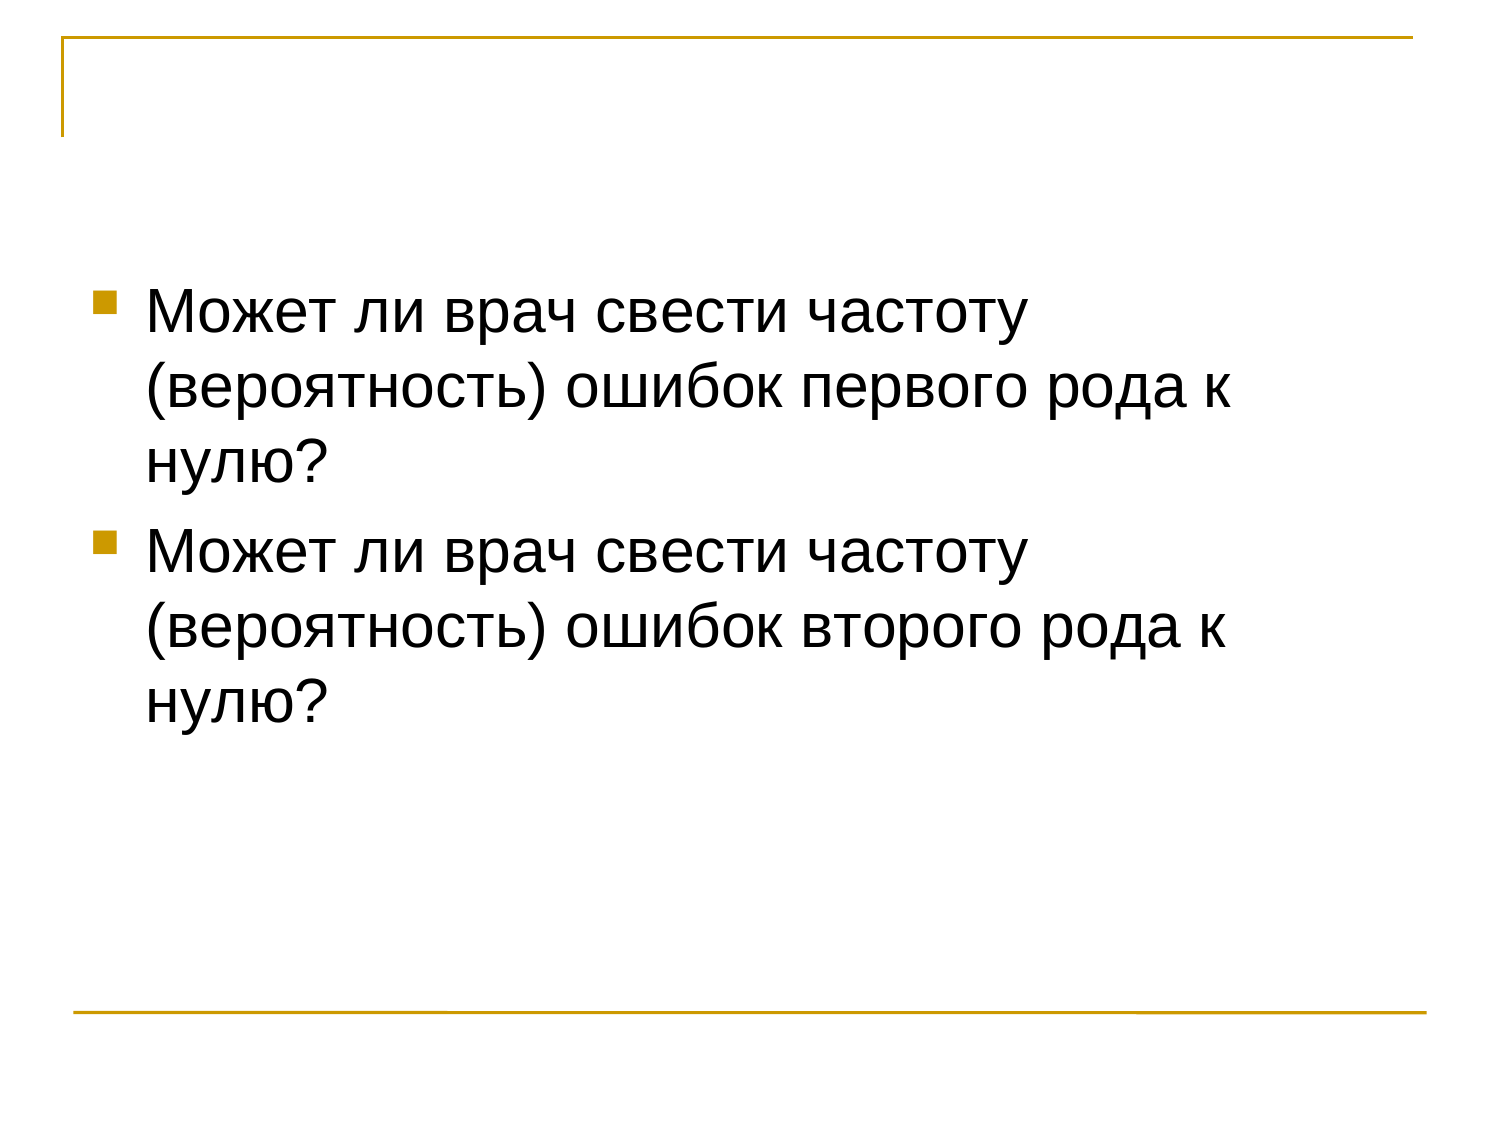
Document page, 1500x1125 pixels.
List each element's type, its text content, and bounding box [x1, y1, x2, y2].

list Может ли врач свести частоту (вероятность) ошибок первого рода к нулю? Может ли врач свести частоту (вероятность) ошибок второго рода к нулю? [75, 262, 1426, 1006]
